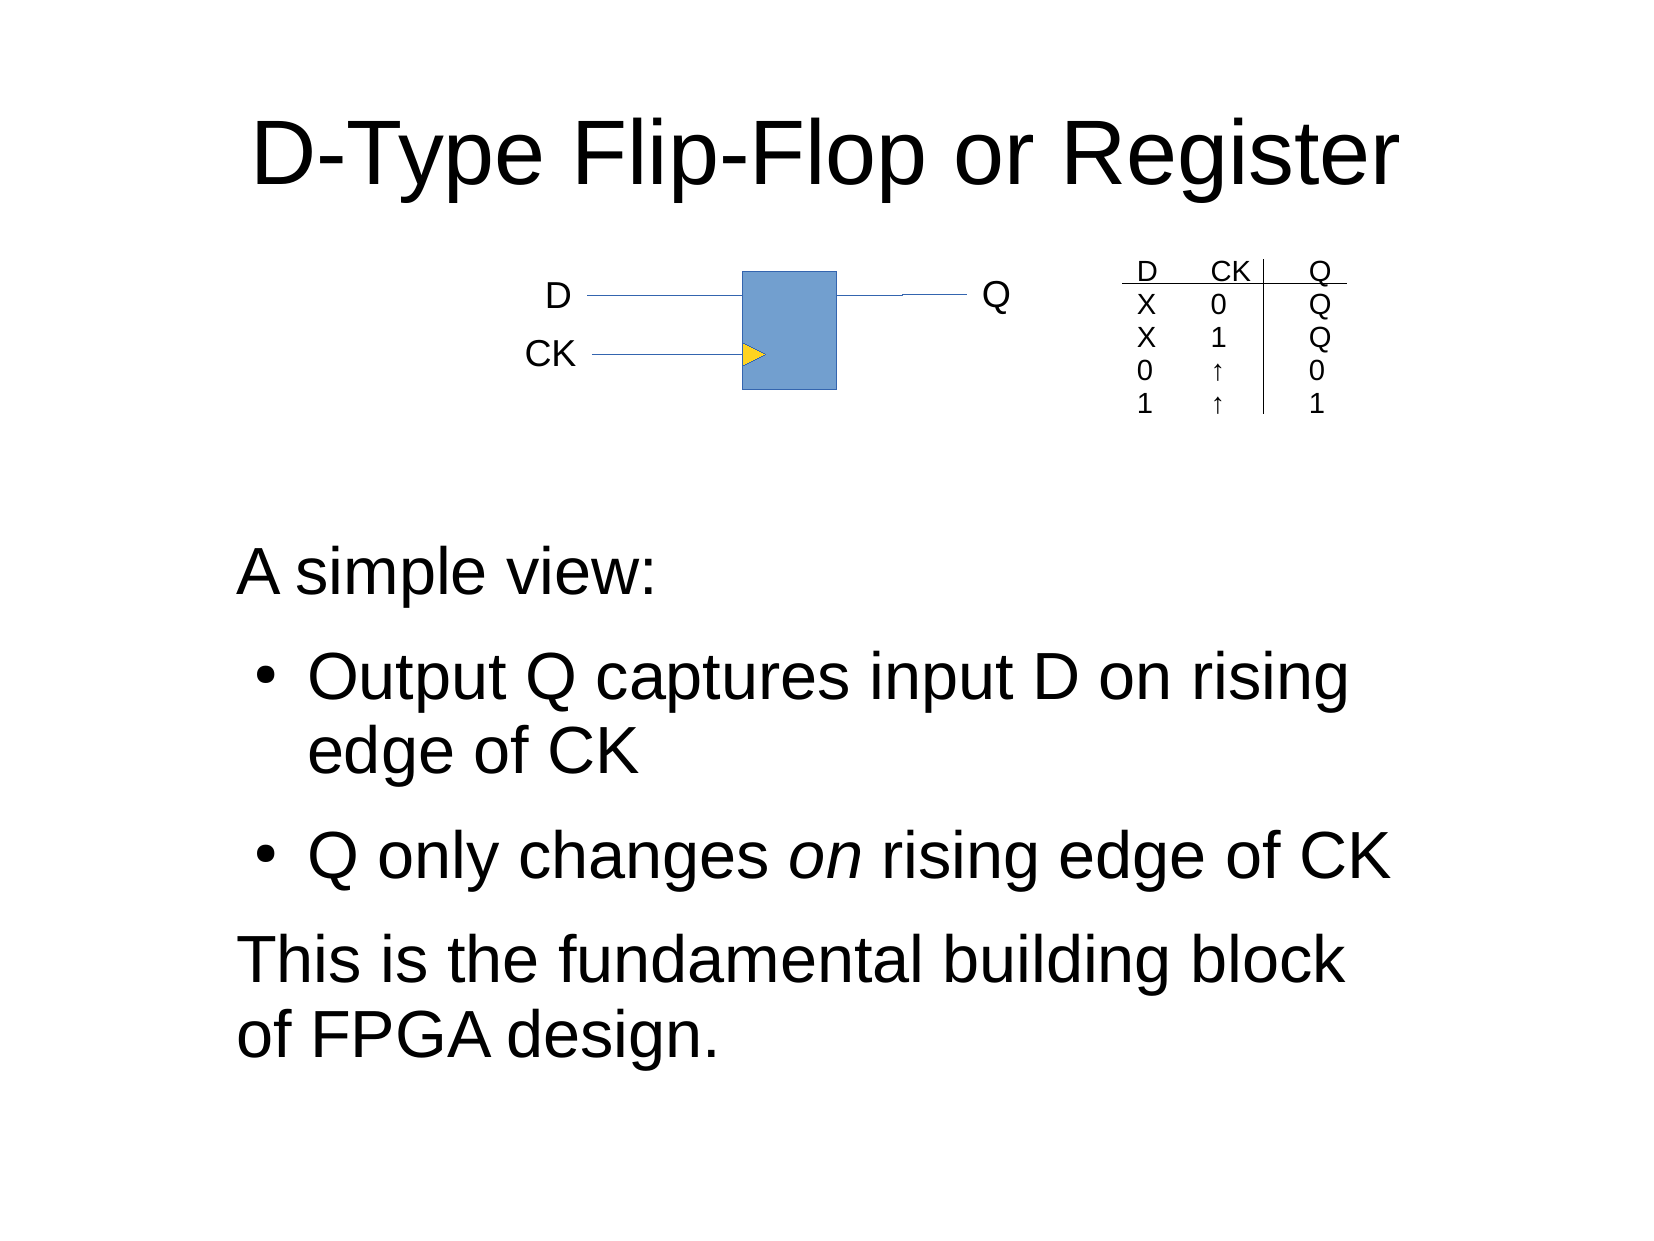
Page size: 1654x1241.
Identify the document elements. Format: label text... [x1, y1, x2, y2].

text_box [742, 271, 837, 390]
text_box Q [966, 265, 1027, 324]
text_box D CK Q X 0 Q X 1 Q 0 ↑ 0 1 ↑ 1 [1122, 248, 1371, 427]
title D-Type Flip-Flop or Register [82, 49, 1571, 257]
text_box D [529, 266, 588, 325]
list A simple view: Output Q captures input D on rising edge of CK Q only changes on rising edge of CK This is the fundamental building block of FPGA design. [236, 534, 1418, 1137]
text_box CK [509, 325, 592, 383]
